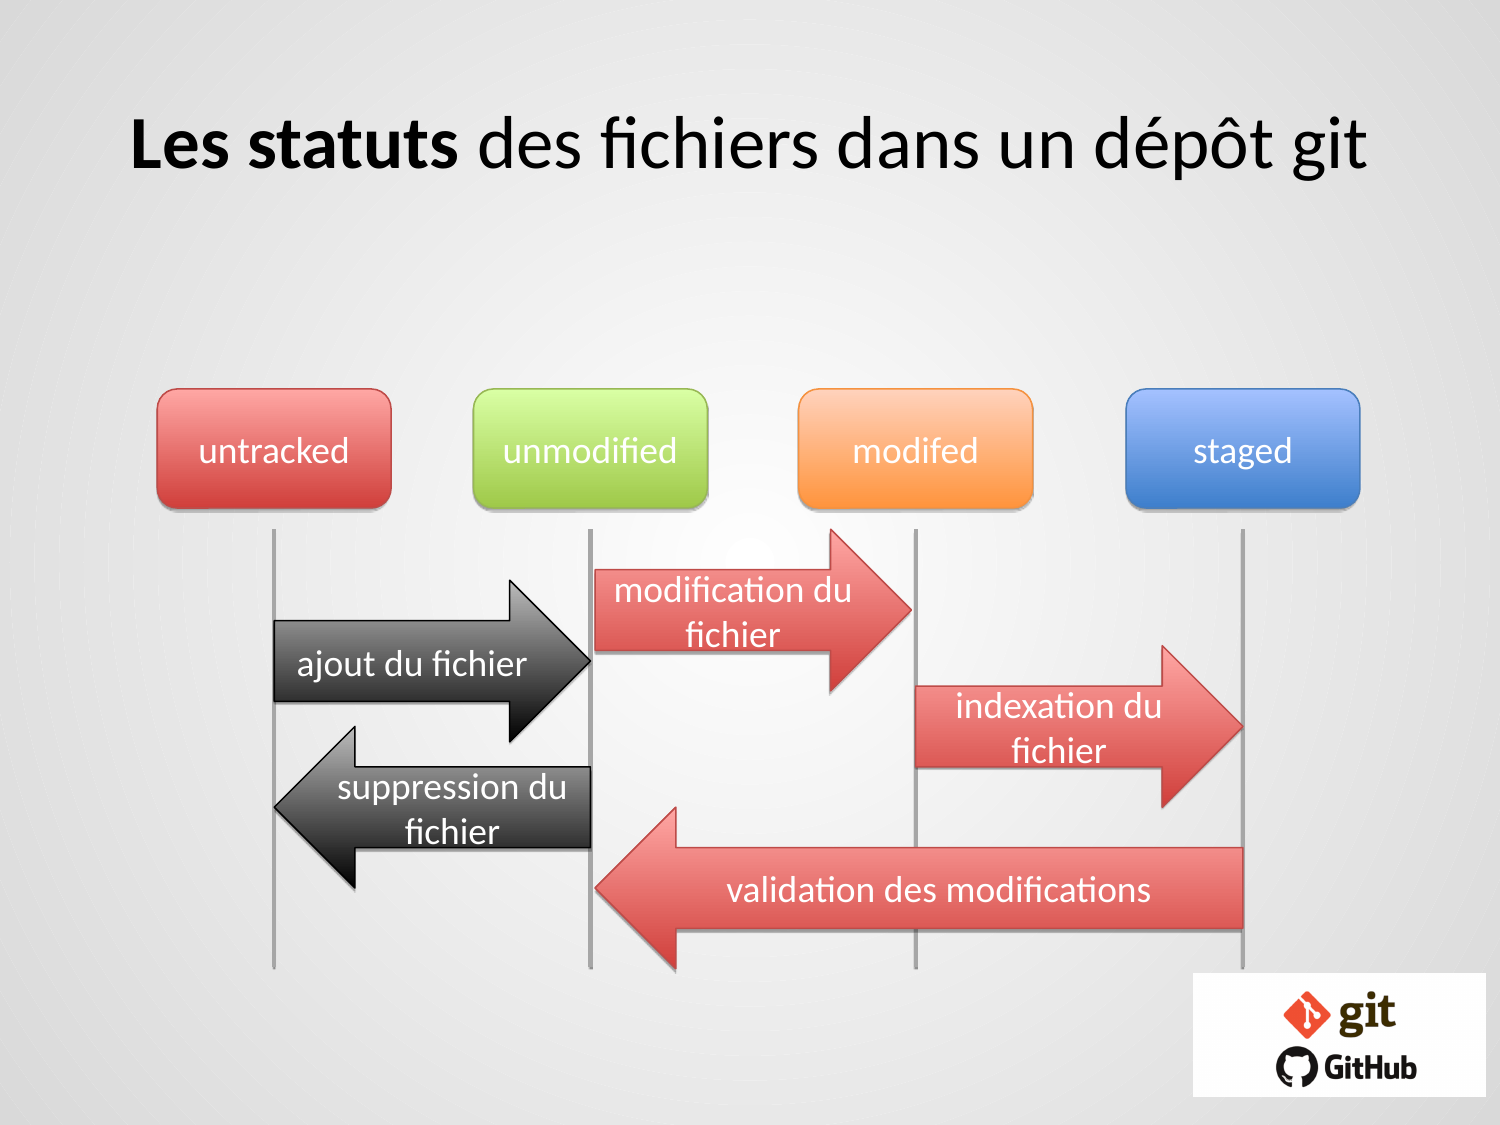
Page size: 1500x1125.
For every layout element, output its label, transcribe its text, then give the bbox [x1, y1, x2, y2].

text_box ajout du fichier [274, 580, 591, 742]
title Les statuts des fichiers dans un dépôt git [75, 45, 1425, 233]
text_box suppression du fichier [274, 726, 591, 888]
text_box untracked [157, 388, 392, 508]
text_box unmodified [473, 388, 708, 508]
text_box modifed [798, 388, 1033, 508]
text_box modification du fichier [595, 529, 912, 691]
picture [1193, 973, 1486, 1097]
text_box indexation du fichier [915, 645, 1244, 808]
text_box validation des modifications [594, 807, 1243, 969]
text_box staged [1126, 388, 1360, 508]
